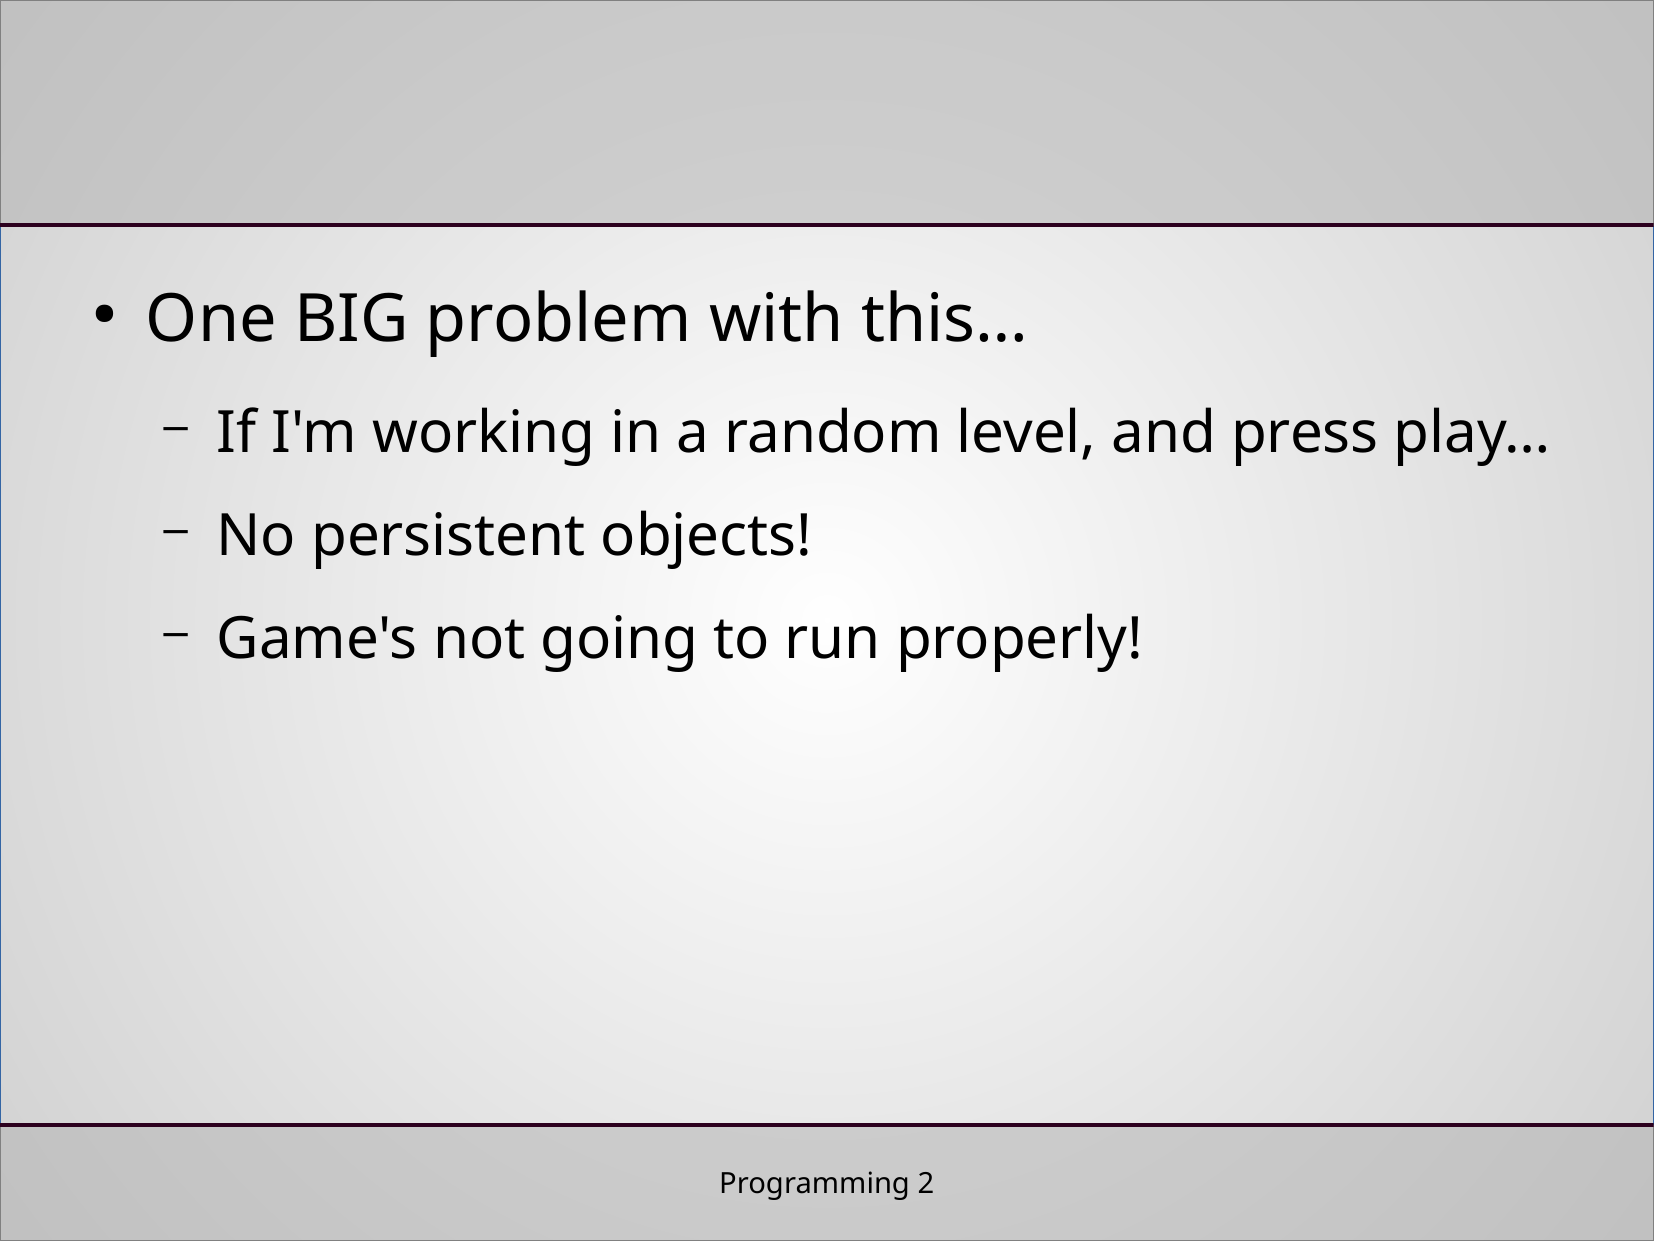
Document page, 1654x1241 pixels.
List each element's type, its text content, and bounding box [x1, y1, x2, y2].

list One BIG problem with this… If I'm working in a random level, and press play… No persistent objects! Game's not going to run properly! [75, 270, 1571, 1075]
